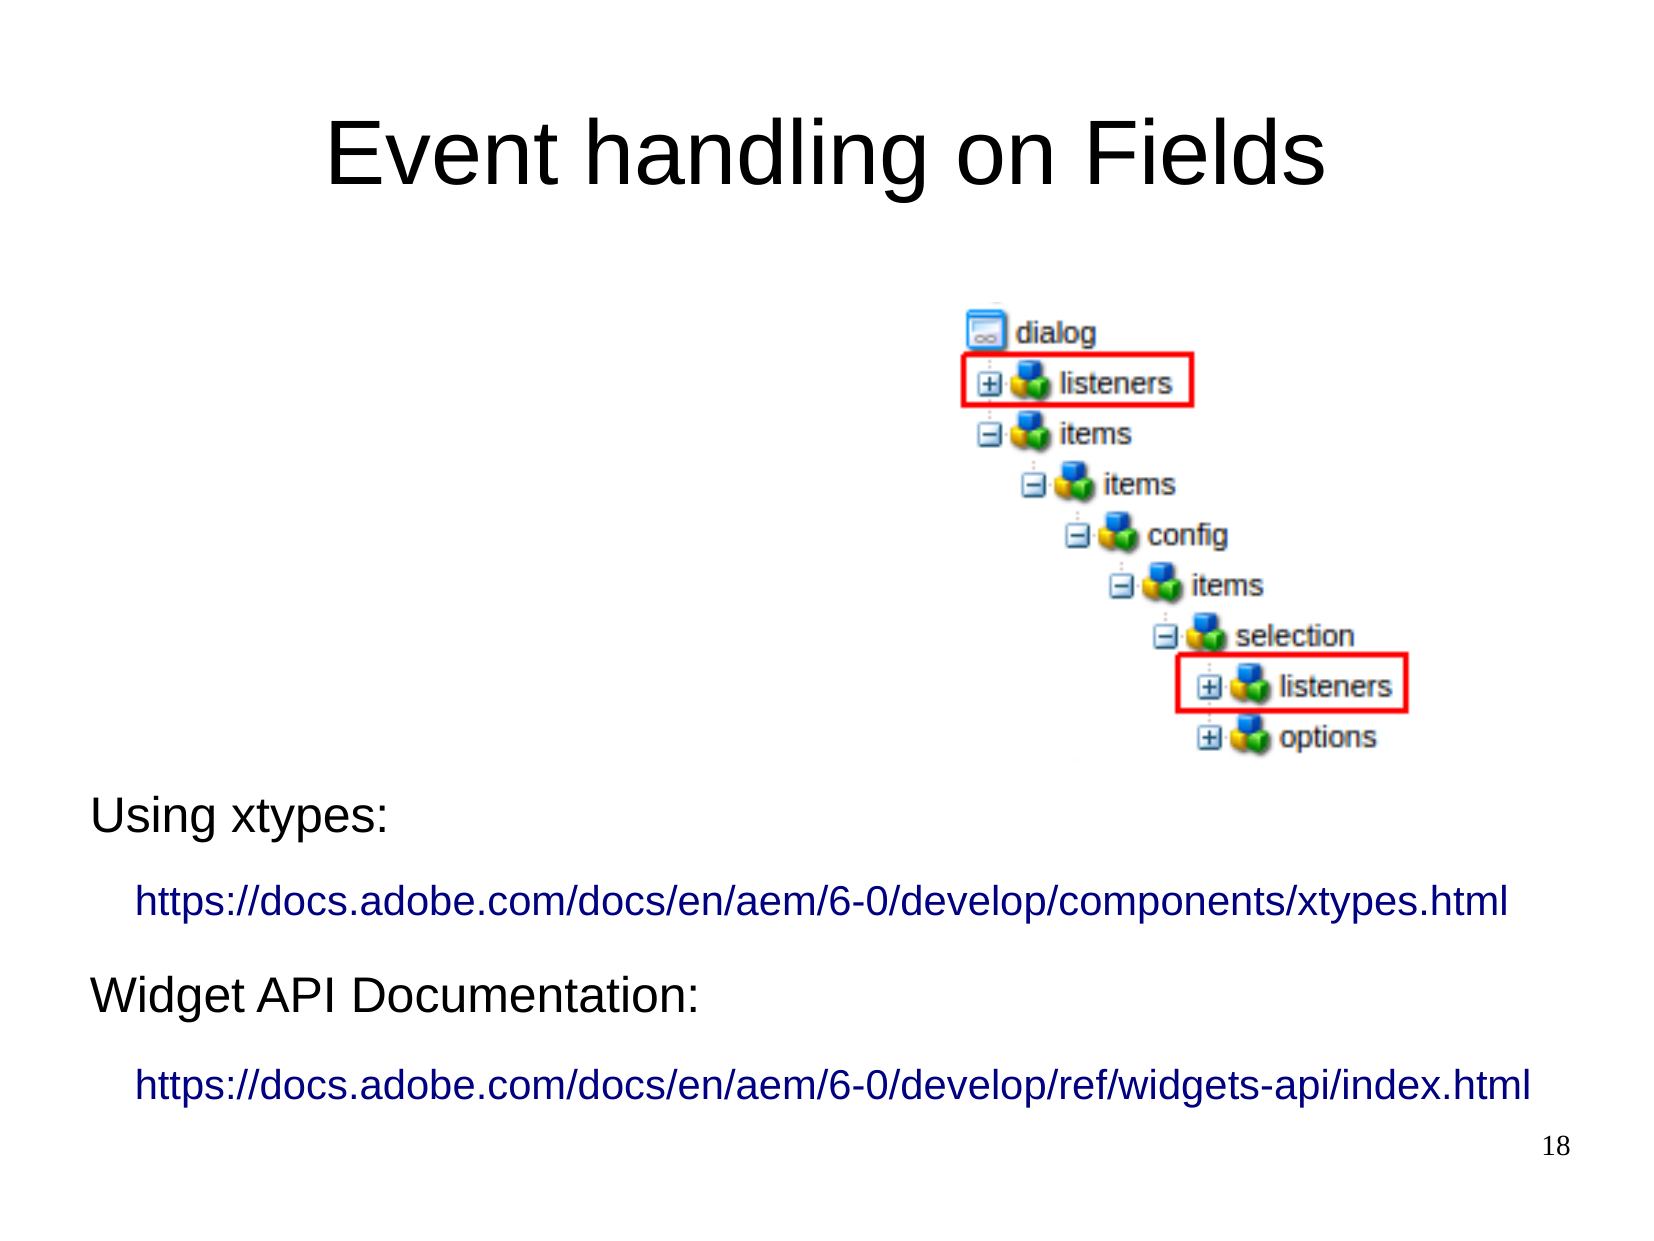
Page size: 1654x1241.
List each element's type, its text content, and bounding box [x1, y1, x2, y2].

text_box https://docs.adobe.com/docs/en/aem/6-0/develop/ref/widgets-api/index.html [120, 1054, 1647, 1126]
picture [915, 302, 1426, 766]
text_box Using xtypes: [75, 780, 946, 852]
text_box https://docs.adobe.com/docs/en/aem/6-0/develop/components/xtypes.html [120, 870, 1546, 1036]
text_box Widget API Documentation: [75, 960, 736, 1036]
title Event handling on Fields [82, 49, 1571, 257]
